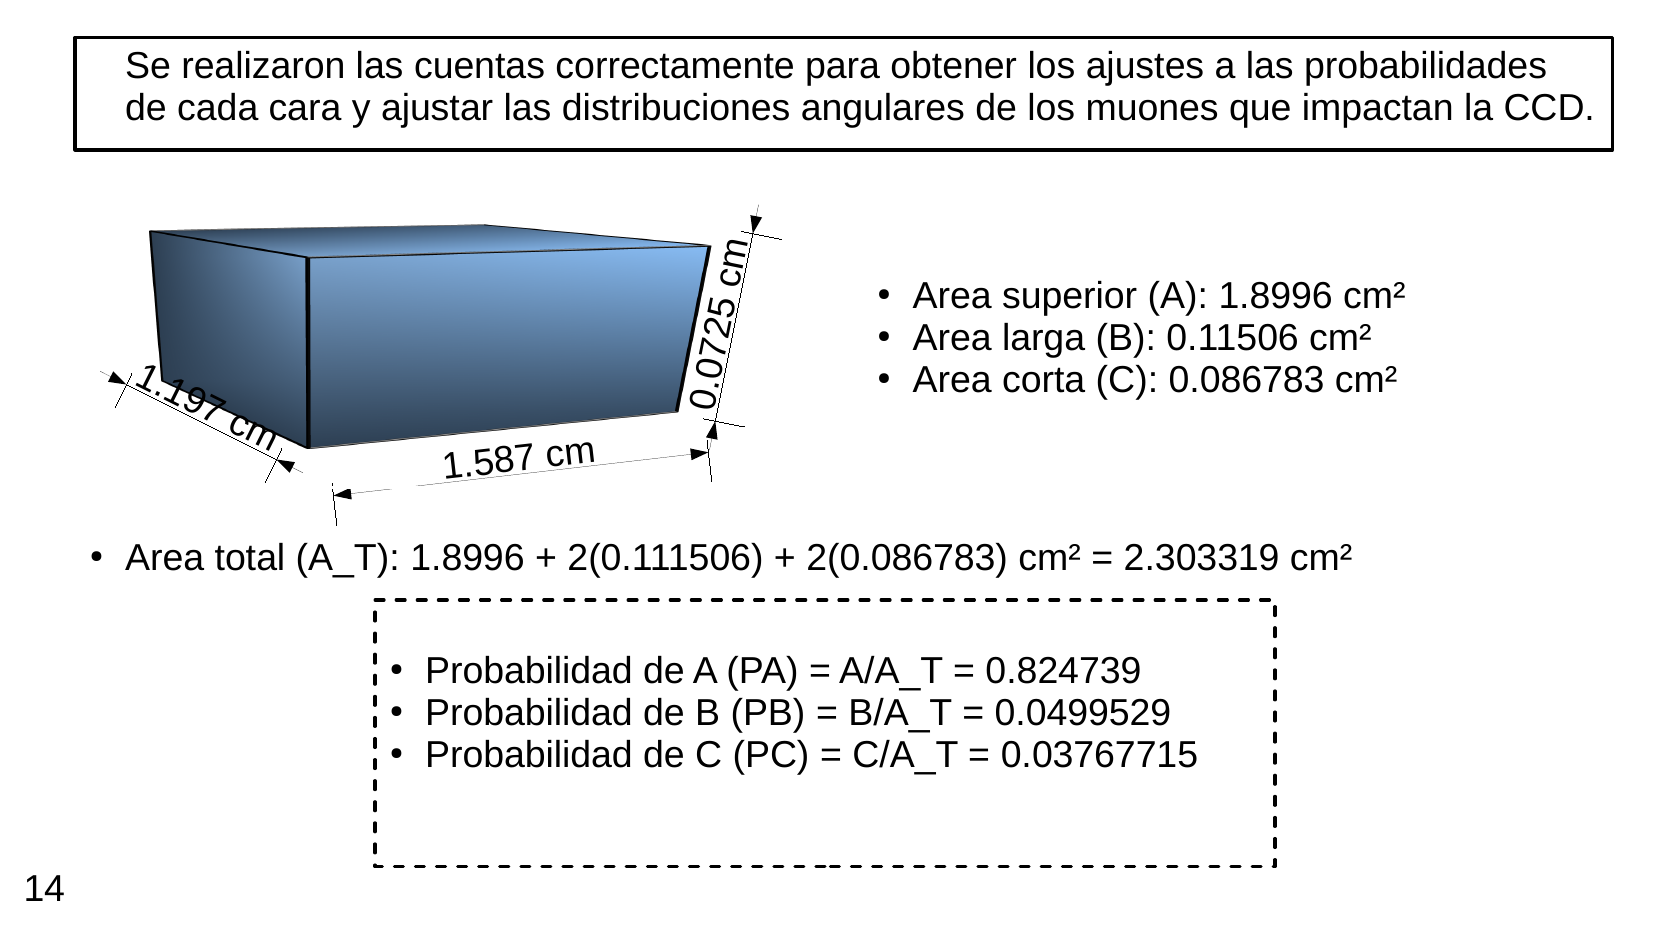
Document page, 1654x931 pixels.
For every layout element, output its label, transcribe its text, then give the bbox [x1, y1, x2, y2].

text_box Area superior (A): 1.8996 cm² Area larga (B): 0.11506 cm² Area corta (C): 0.086783 cm² [862, 225, 1501, 492]
text_box Probabilidad de A (PA) = A/A_T = 0.824739 Probabilidad de B (PB) = B/A_T = 0.0499529 Probabilidad de C (PC) = C/A_T = 0.03767715 [375, 600, 1276, 867]
text_box <number> [8, 860, 638, 931]
text_box Se realizaron las cuentas correctamente para obtener los ajustes a las probabilidades de cada cara y ajustar las distribuciones angulares de los muones que impactan la CCD. [75, 37, 1613, 151]
text_box Area total (A_T): 1.8996 + 2(0.111506) + 2(0.086783) cm² = 2.303319 cm² [75, 487, 1426, 671]
